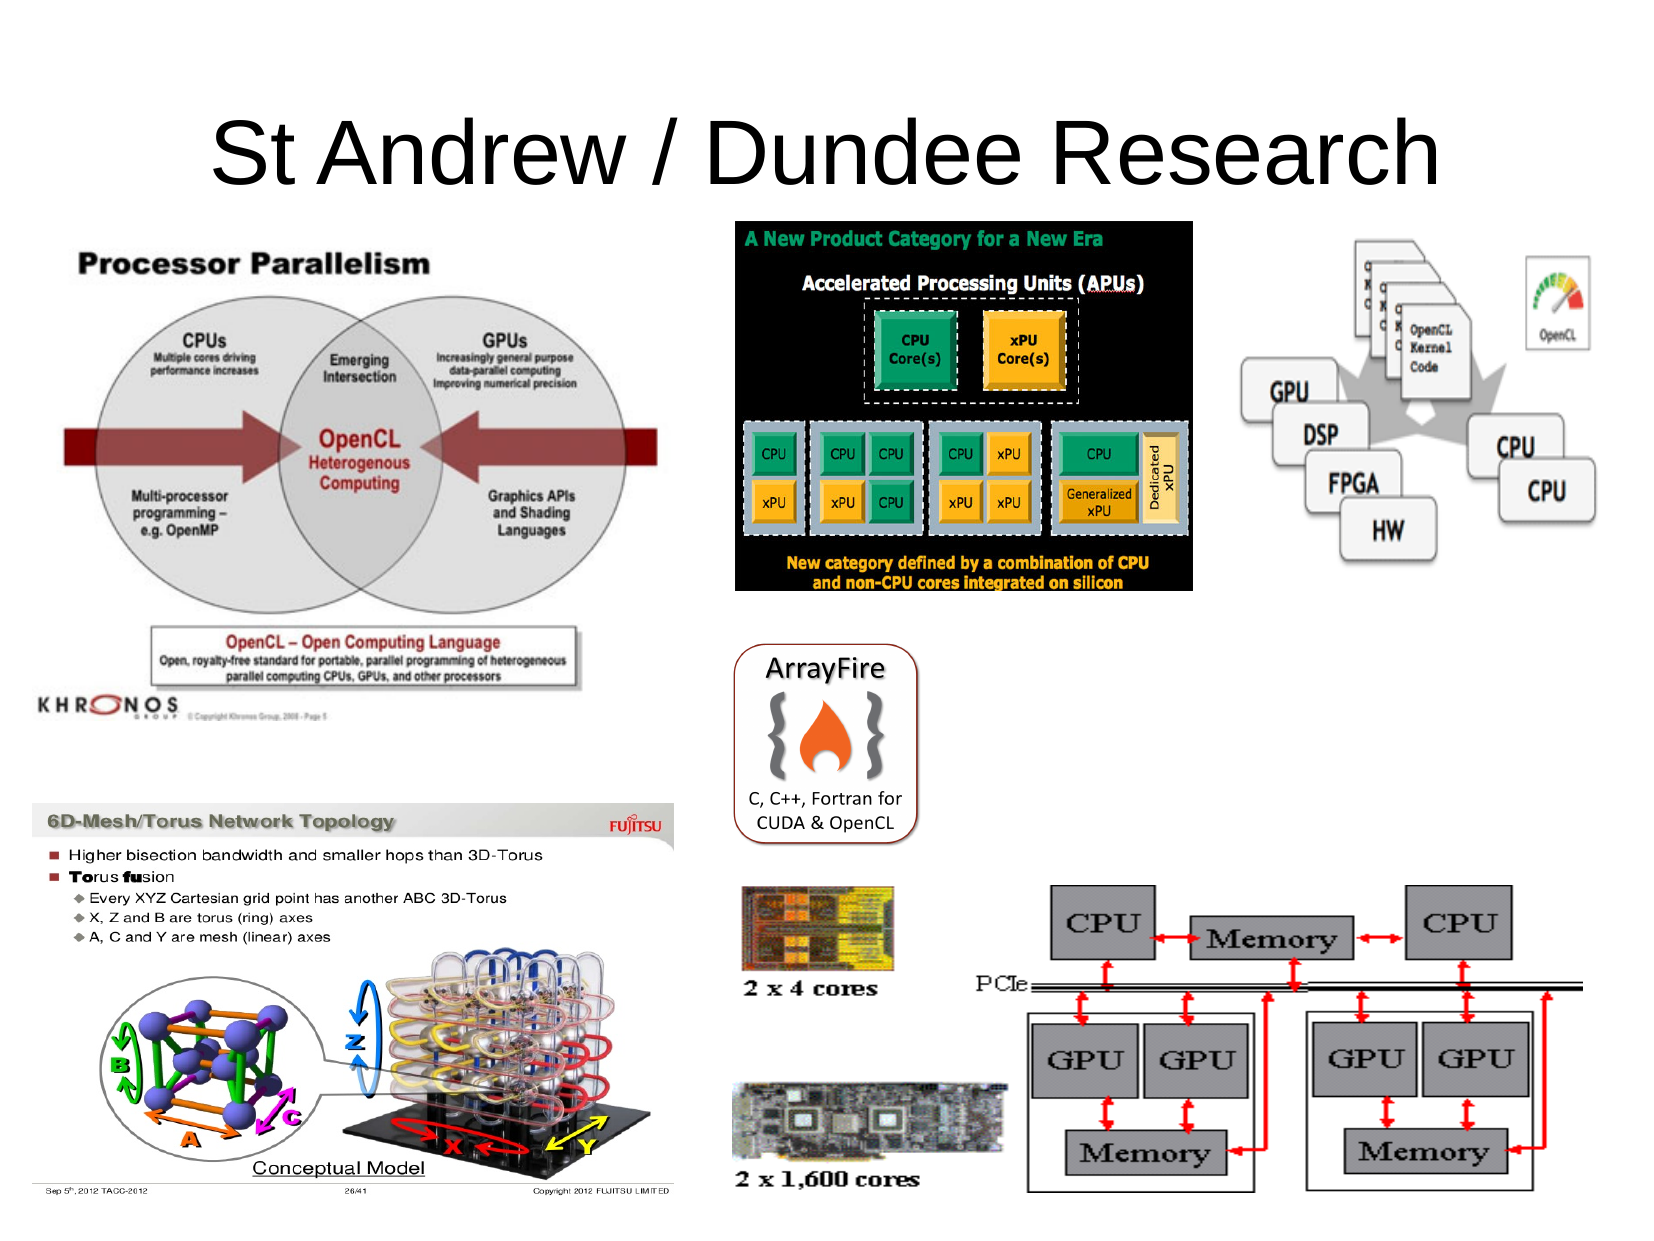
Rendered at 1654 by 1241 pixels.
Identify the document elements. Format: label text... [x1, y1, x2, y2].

picture [32, 803, 674, 1196]
picture [735, 221, 1193, 591]
picture [732, 637, 922, 851]
picture [732, 885, 1583, 1193]
picture [1216, 224, 1607, 579]
picture [32, 223, 697, 721]
title St Andrew / Dundee Research [82, 49, 1571, 257]
